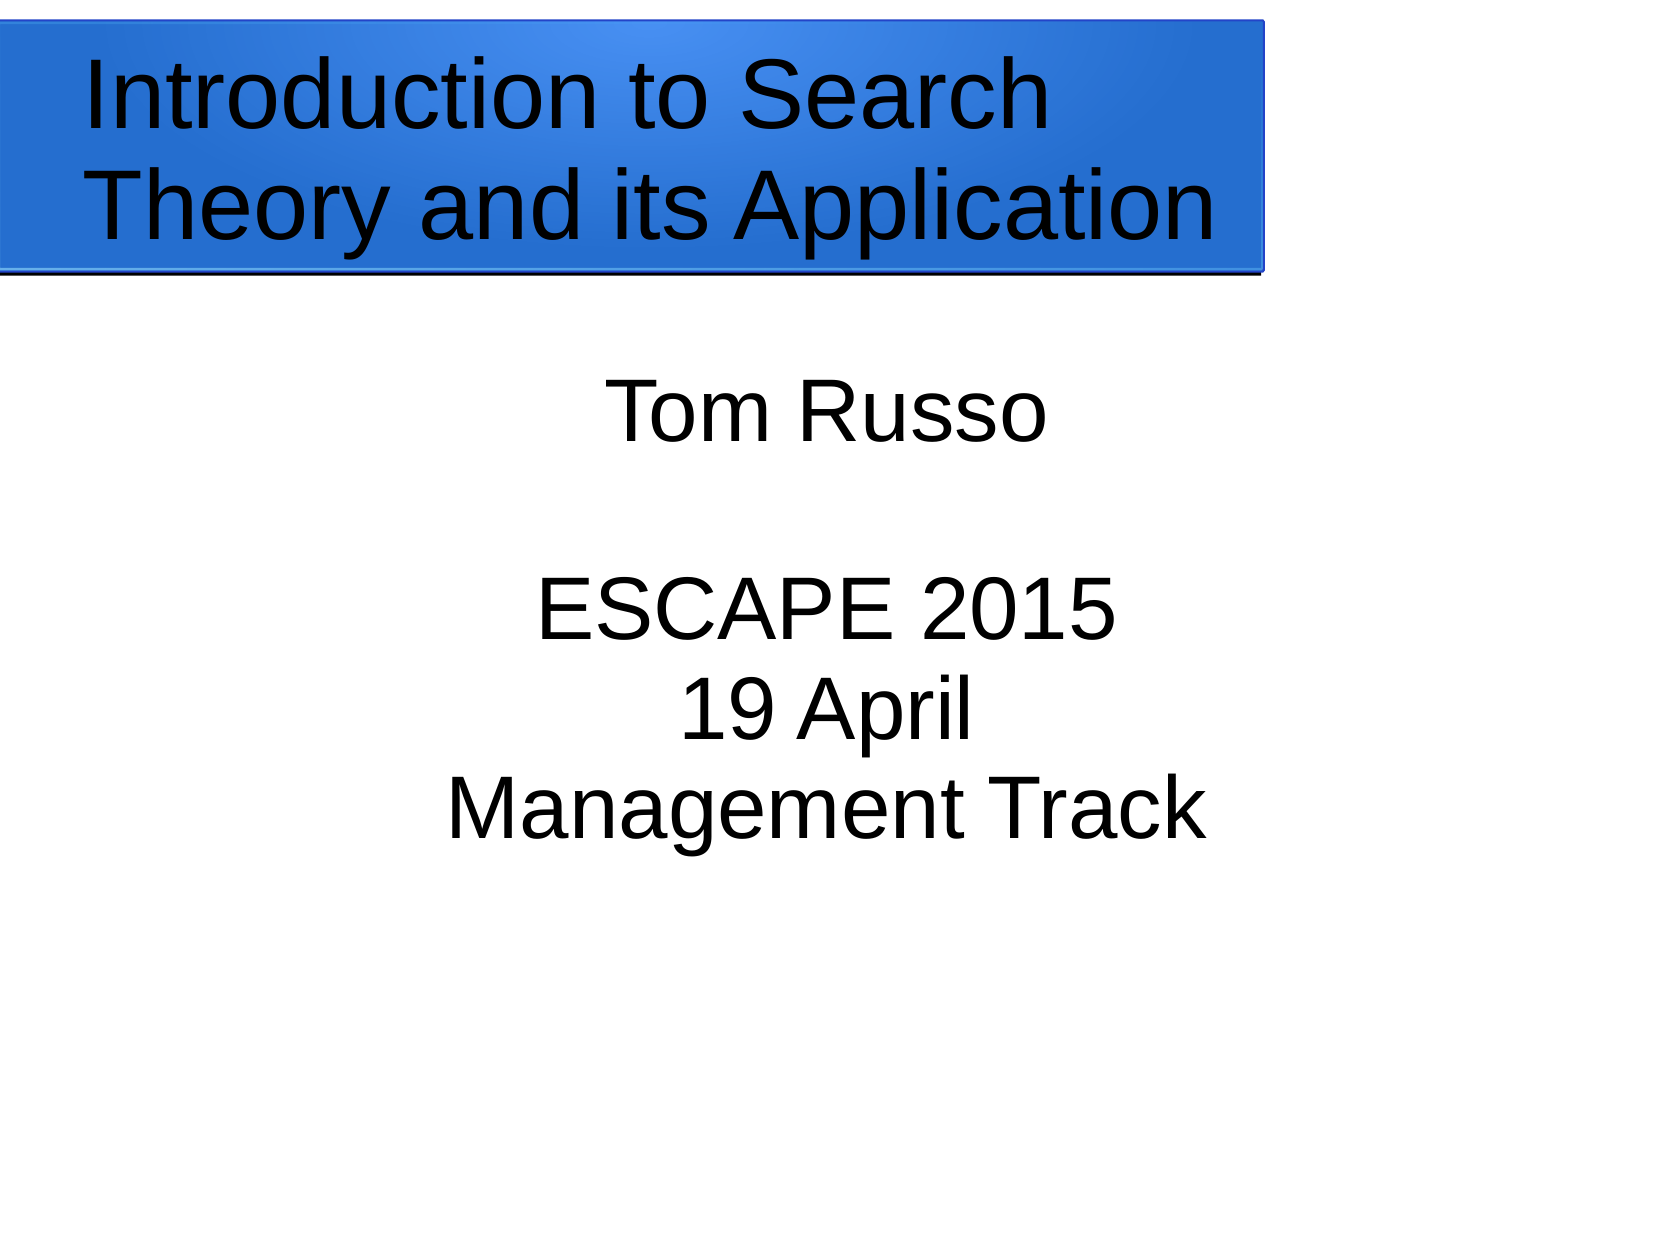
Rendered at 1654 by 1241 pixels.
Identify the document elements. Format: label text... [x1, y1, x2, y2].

subtitle Tom Russo ESCAPE 2015 19 April Management Track [82, 299, 1571, 1019]
title Introduction to Search Theory and its Application [82, 1, 1235, 298]
